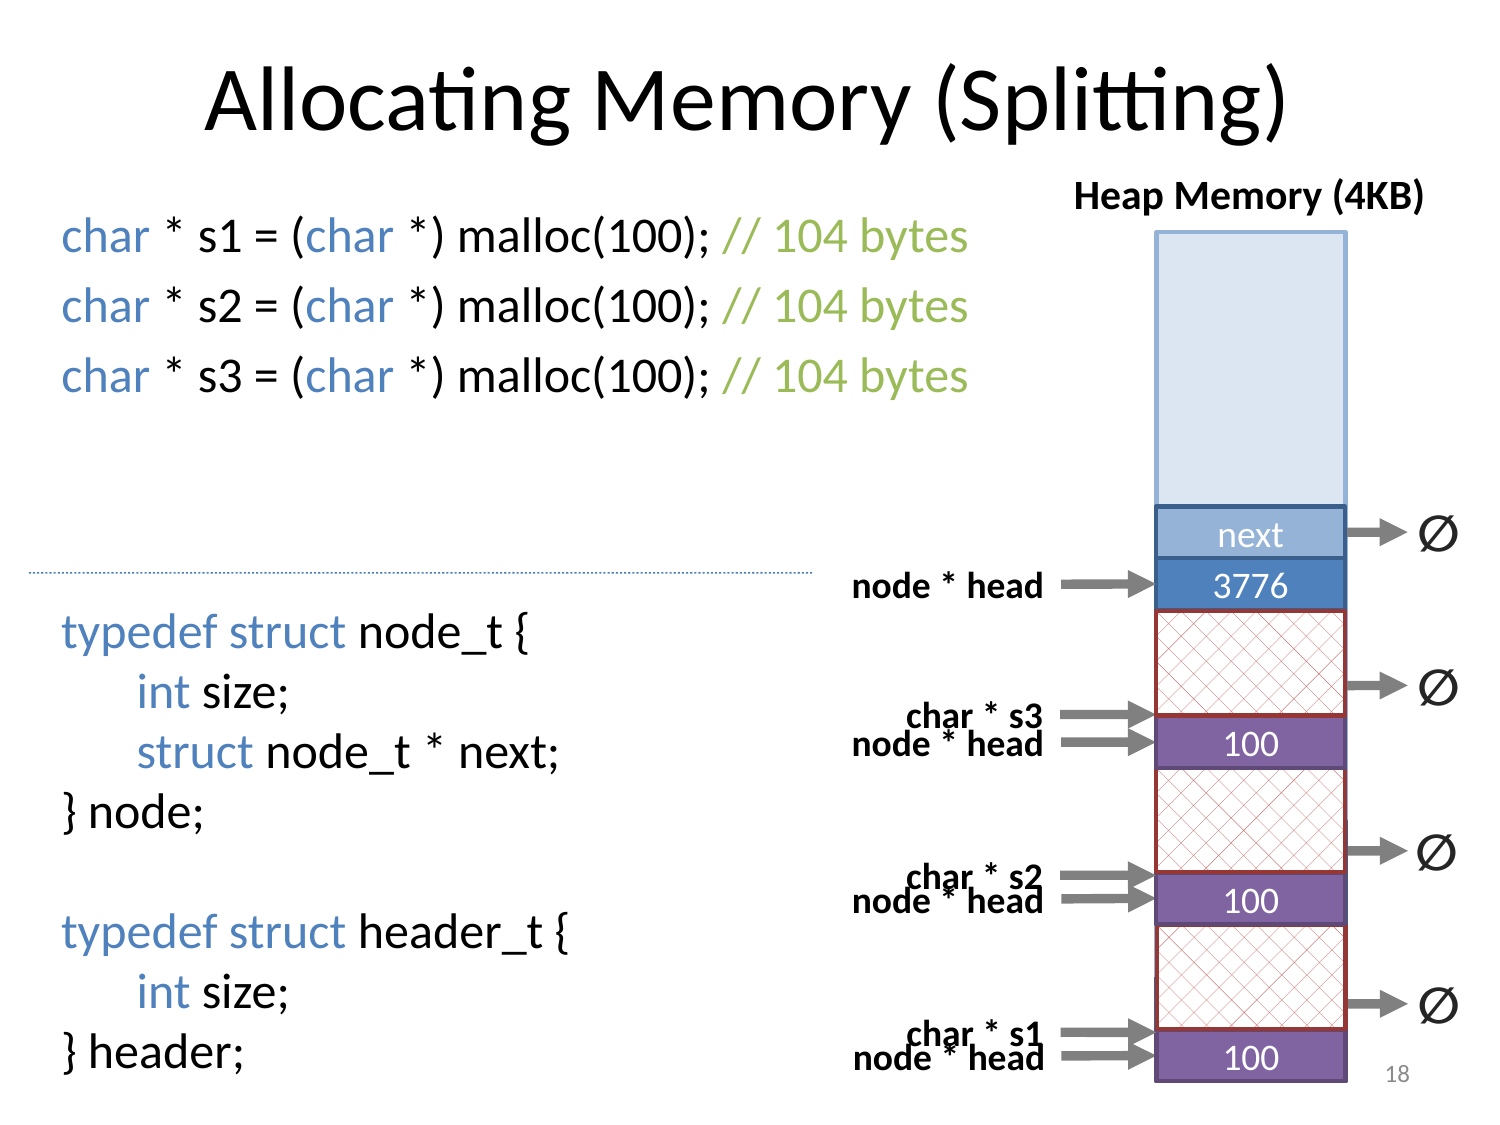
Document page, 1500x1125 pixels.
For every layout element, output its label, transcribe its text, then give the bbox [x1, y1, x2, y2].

title Allocating Memory (Splitting) [7, 0, 1488, 188]
text_box 3776 [1156, 558, 1346, 610]
text_box char * s3 [891, 684, 1061, 744]
text_box ∅ [1400, 813, 1473, 888]
slide_number <number> [1135, 1042, 1156, 1054]
text_box ∅ [1402, 494, 1475, 570]
text_box node * head [837, 868, 1062, 929]
list char * s1 = (char *) malloc(100); // 104 bytes char * s2 = (char *) malloc(100); // 104 bytes char * s3 = (char *) malloc(100); // 104 bytes [46, 195, 1013, 437]
text_box ∅ [1402, 966, 1475, 1041]
text_box 100 [1156, 716, 1346, 768]
slide_number <number> [1074, 1042, 1425, 1103]
text_box next [1156, 506, 1346, 558]
text_box node * head [836, 553, 1062, 614]
text_box typedef struct node_t { int size; struct node_t * next; } node; typedef struct header_t { int size; } header; [46, 590, 624, 1086]
text_box char * s2 [891, 844, 1061, 905]
text_box ∅ [1402, 647, 1475, 723]
text_box [1156, 925, 1346, 1030]
text_box node * head [838, 1025, 1061, 1086]
text_box 100 [1156, 873, 1346, 925]
text_box node * head [836, 711, 1062, 772]
text_box [1156, 610, 1346, 716]
text_box char * s1 [891, 1001, 1061, 1062]
text_box [1156, 768, 1346, 873]
slide_number <number> [1074, 1042, 1128, 1051]
text_box [1156, 232, 1346, 506]
text_box 100 [1156, 1030, 1346, 1082]
text_box Heap Memory (4KB) [1059, 160, 1441, 226]
